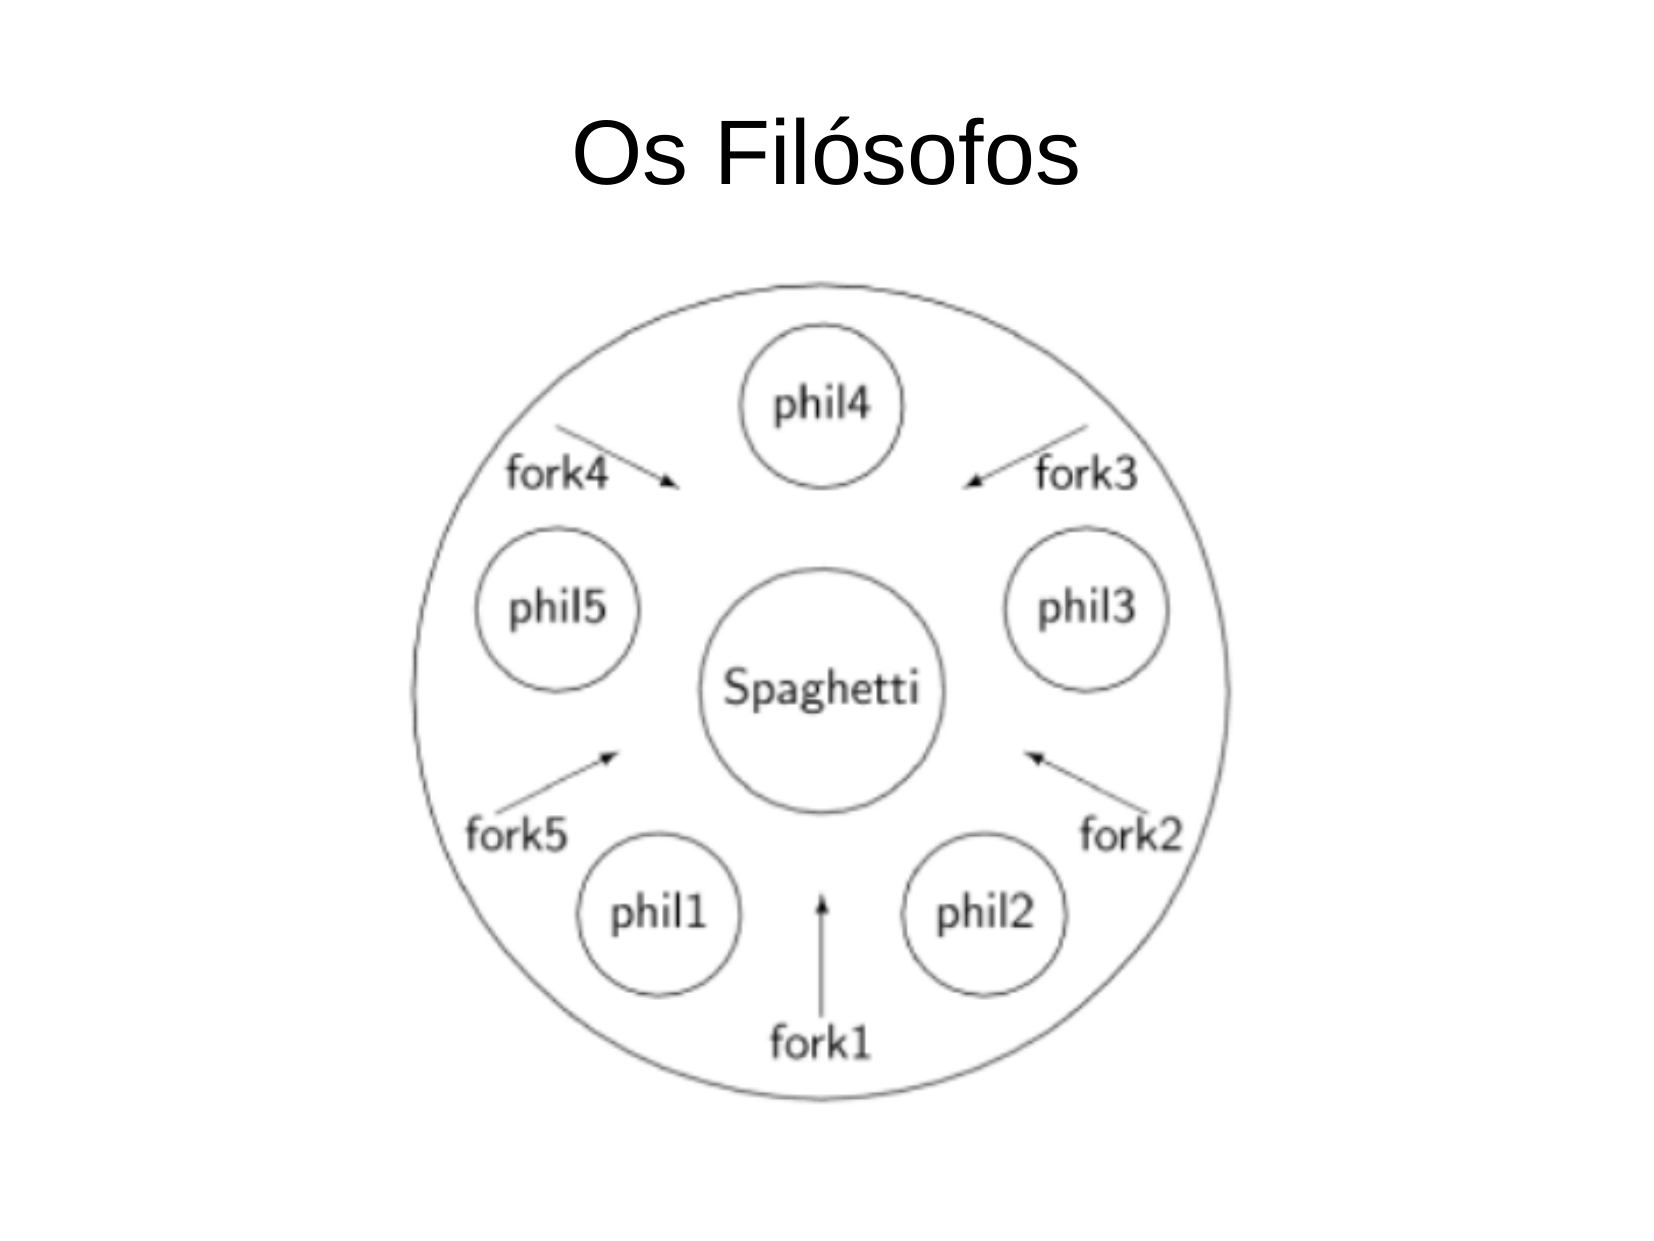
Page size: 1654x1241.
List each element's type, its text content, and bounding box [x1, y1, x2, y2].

title Os Filósofos [82, 49, 1571, 257]
picture [389, 256, 1280, 1114]
